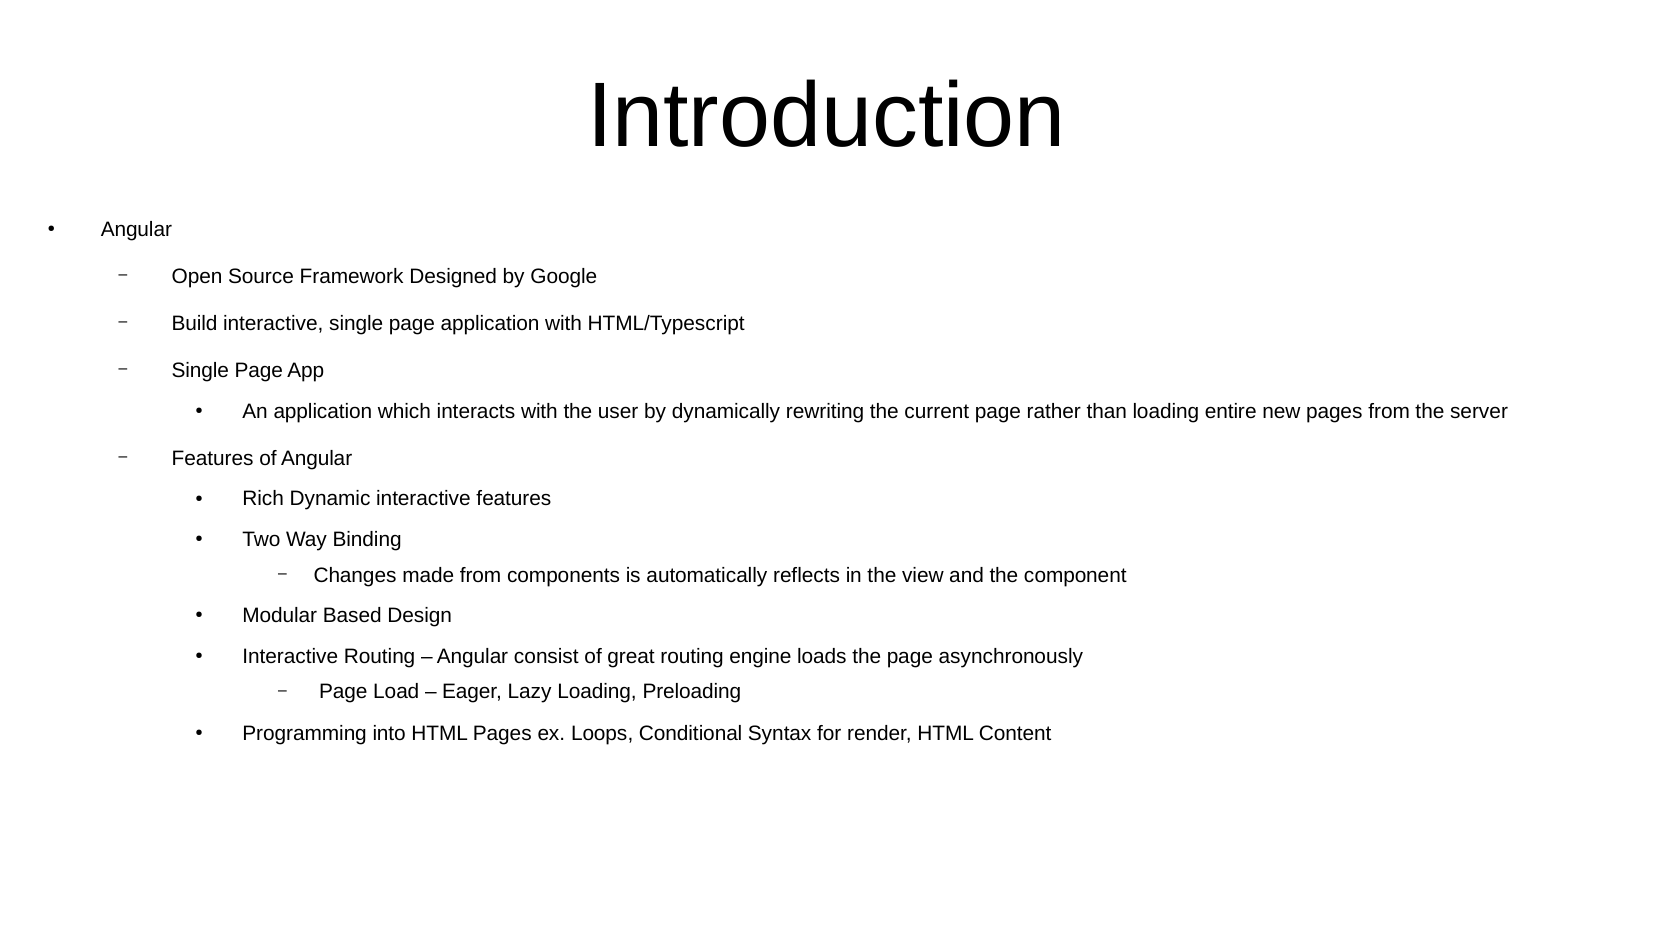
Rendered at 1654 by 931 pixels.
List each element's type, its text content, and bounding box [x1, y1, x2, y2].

title Introduction [82, 37, 1571, 193]
list Angular Open Source Framework Designed by Google Build interactive, single page application with HTML/Typescript Single Page App An application which interacts with the user by dynamically rewriting the current page rather than loading entire new pages from the server Features of Angular Rich Dynamic interactive features Two Way Binding Changes made from components is automatically reflects in the view and the component Modular Based Design Interactive Routing – Angular consist of great routing engine loads the page asynchronously Page Load – Eager, Lazy Loading, Preloading Programming into HTML Pages ex. Loops, Conditional Syntax for render, HTML Content [30, 217, 1571, 901]
